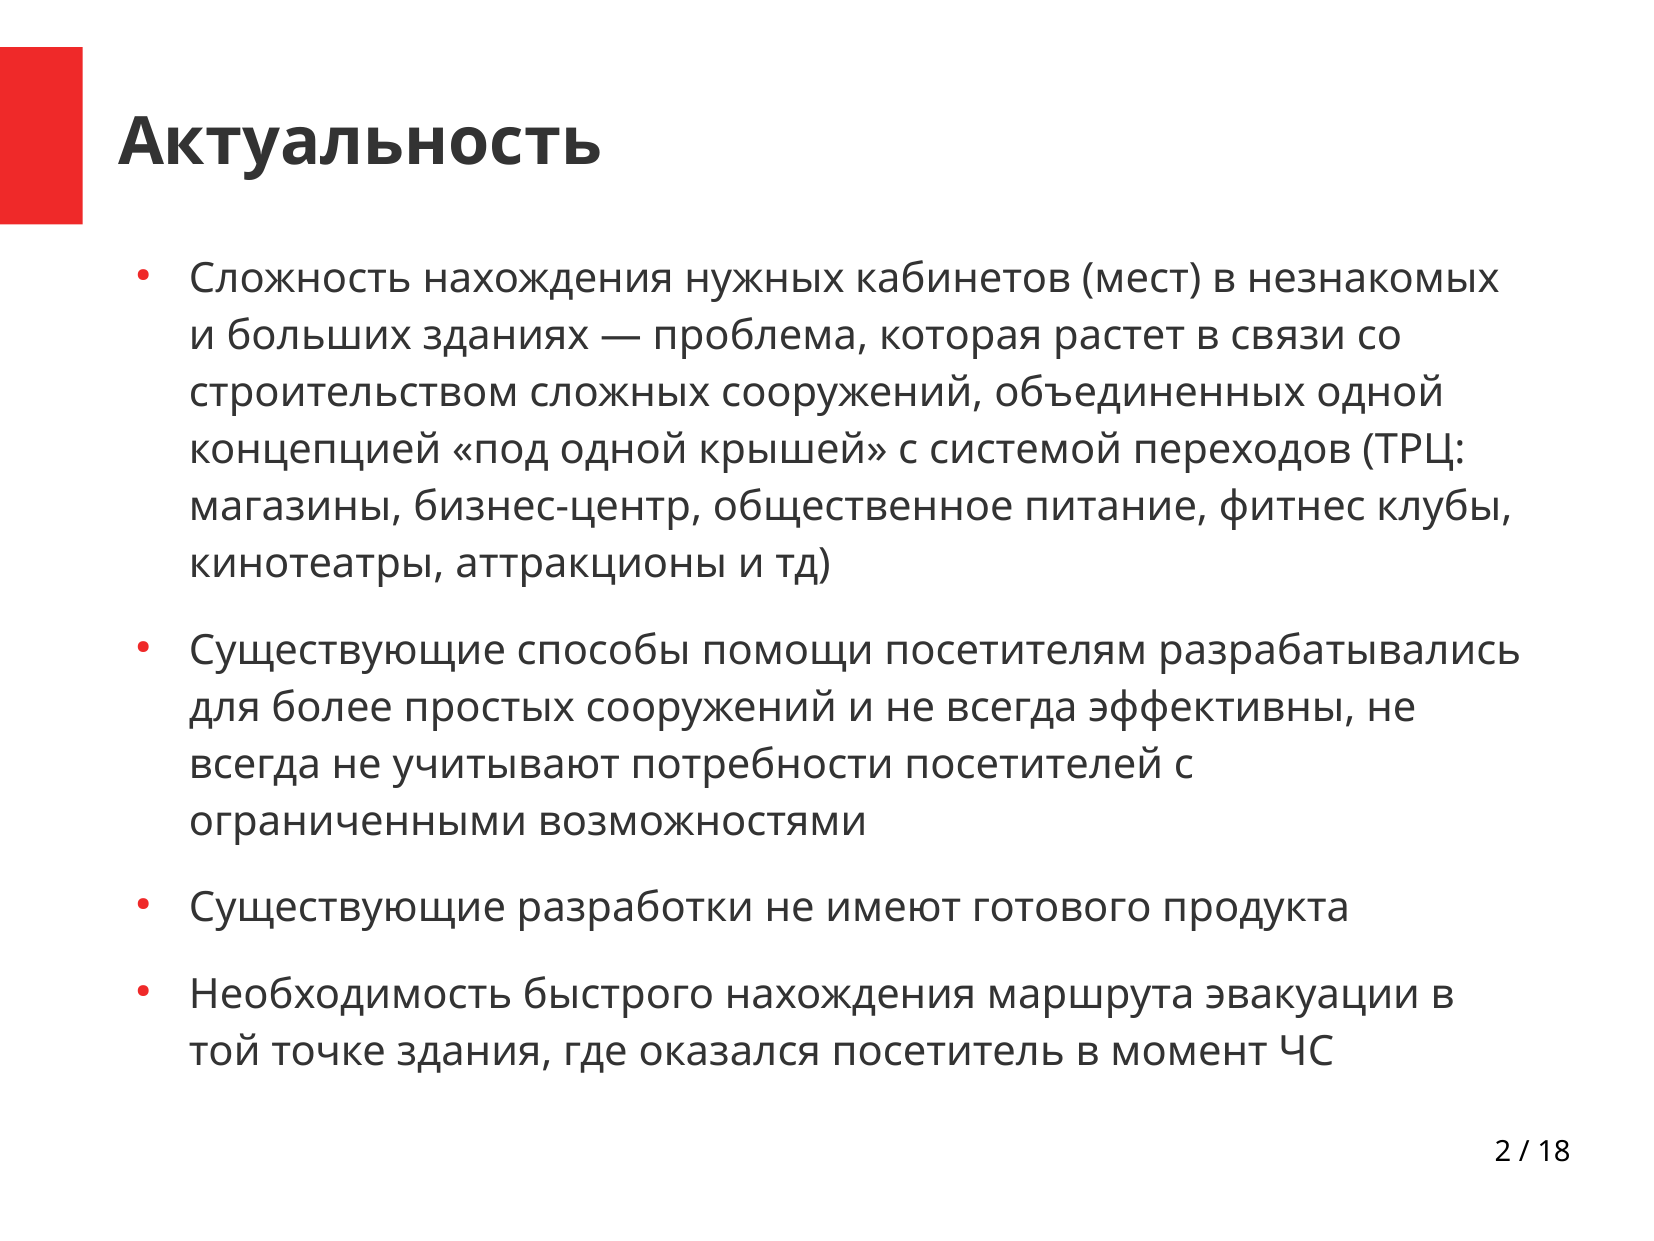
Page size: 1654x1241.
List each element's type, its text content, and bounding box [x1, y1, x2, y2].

list Сложность нахождения нужных кабинетов (мест) в незнакомых и больших зданиях — проблема, которая растет в связи со строительством сложных сооружений, объединенных одной концепцией «под одной крышей» с системой переходов (ТРЦ: магазины, бизнес-центр, общественное питание, фитнес клубы, кинотеатры, аттракционы и тд) Существующие способы помощи посетителям разрабатывались для более простых сооружений и не всегда эффективны, не всегда не учитывают потребности посетителей с ограниченными возможностями Существующие разработки не имеют готового продукта Необходимость быстрого нахождения маршрута эвакуации в той точке здания, где оказался посетитель в момент ЧС [118, 248, 1536, 968]
title Актуальность [118, 35, 1571, 243]
